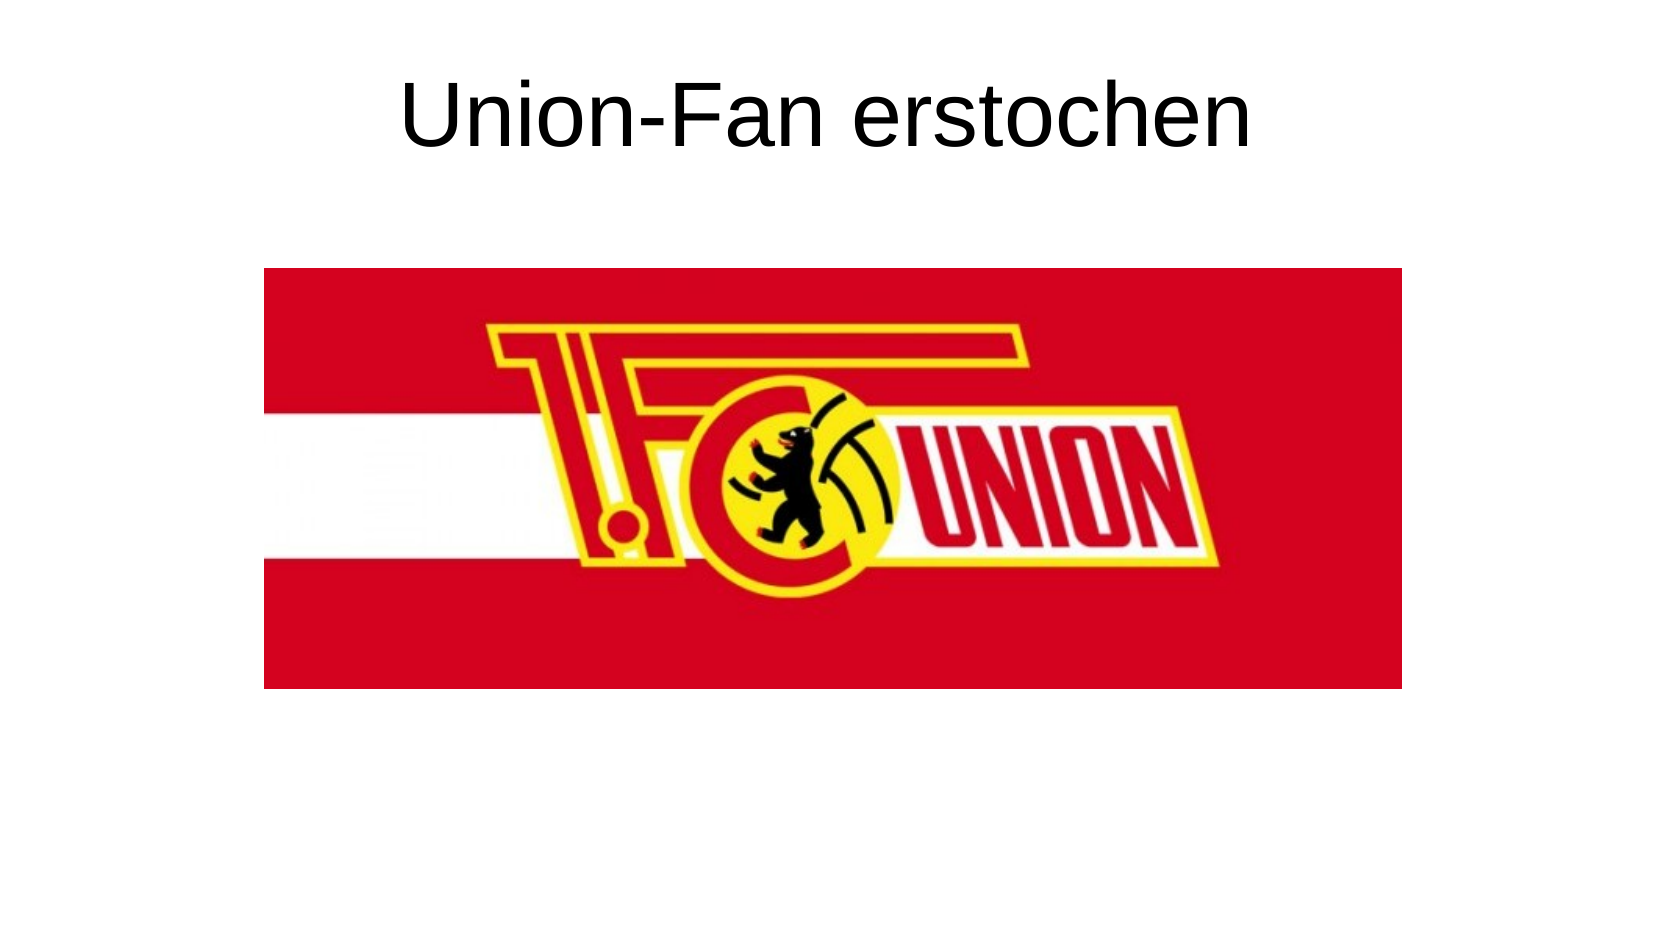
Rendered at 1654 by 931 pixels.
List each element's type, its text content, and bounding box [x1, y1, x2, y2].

title Union-Fan erstochen [82, 37, 1571, 193]
picture [264, 268, 1402, 689]
